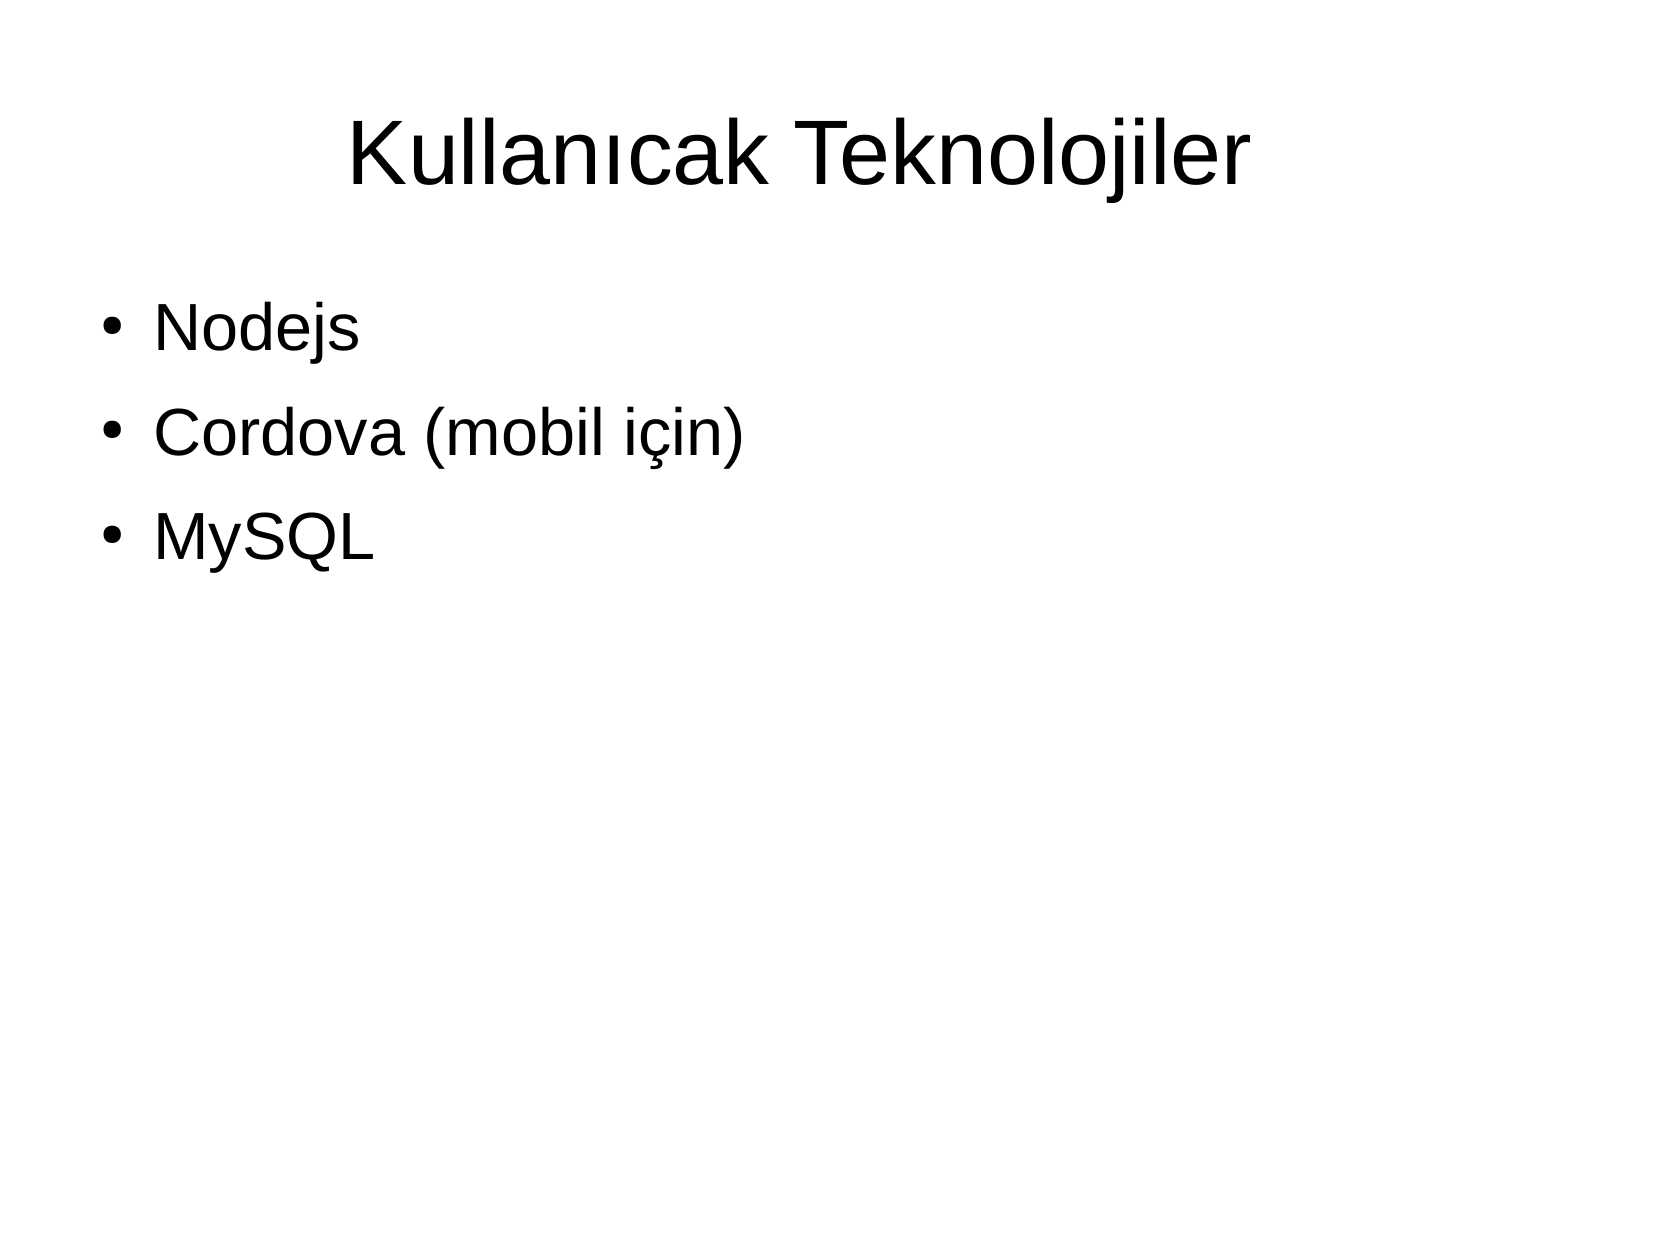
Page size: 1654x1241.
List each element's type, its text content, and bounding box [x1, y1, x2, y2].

list Nodejs Cordova (mobil için) MySQL [82, 290, 1571, 1010]
title Kullanıcak Teknolojiler [82, 49, 1571, 257]
